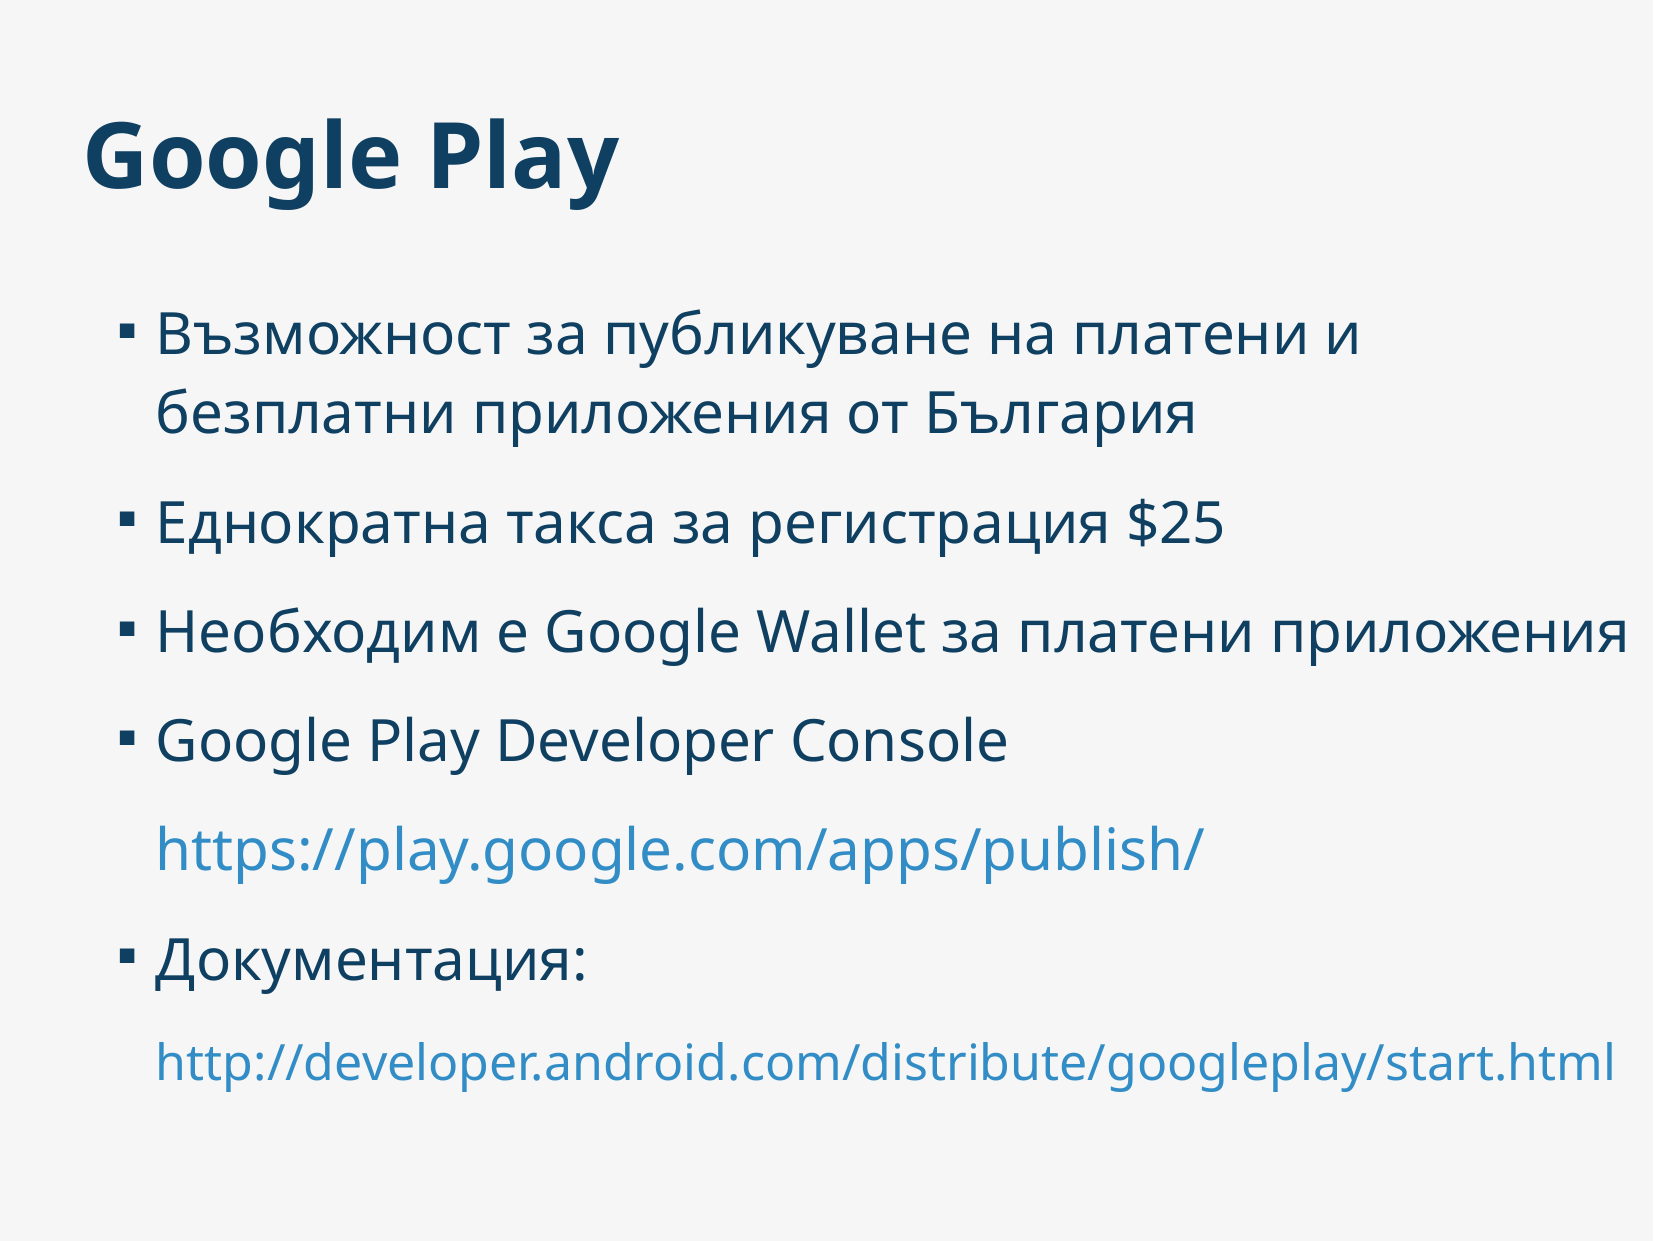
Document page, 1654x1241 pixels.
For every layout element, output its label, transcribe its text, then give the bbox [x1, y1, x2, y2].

title Google Play [82, 49, 1571, 257]
text_box Възможност за публикуване на платени и безплатни приложения от България Еднократна такса за регистрация $25 Необходим е Google Wallet за платени приложения Google Play Developer Console https://play.google.com/apps/publish/ Документация: http://developer.android.com/distribute/googleplay/start.html [105, 285, 1653, 1230]
